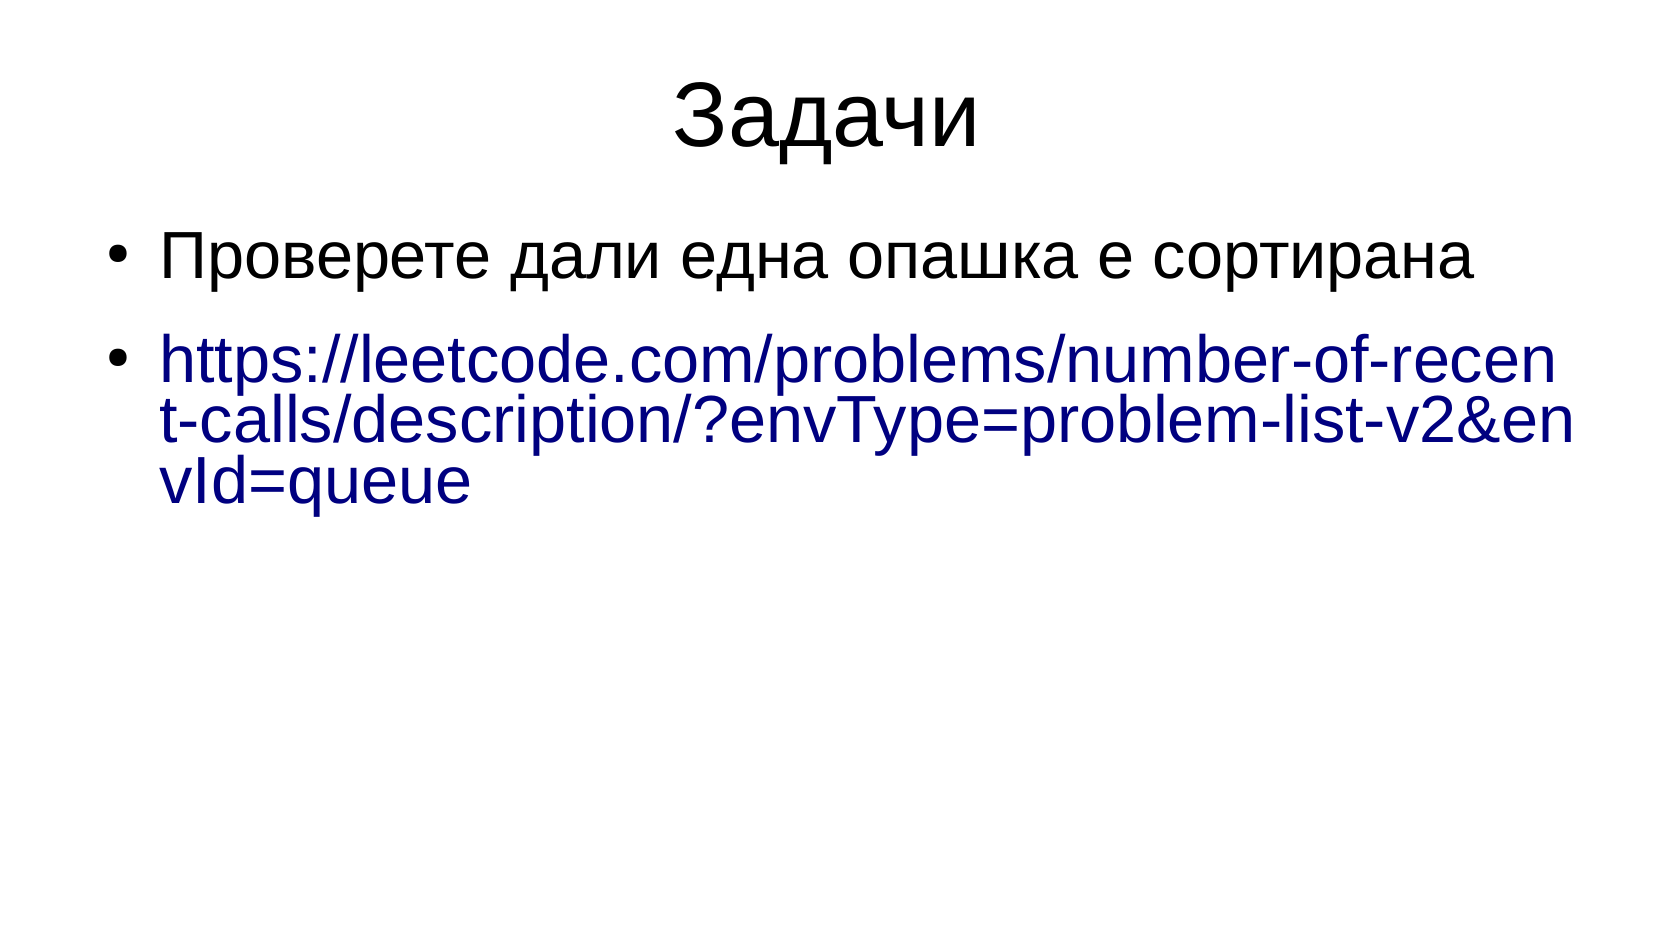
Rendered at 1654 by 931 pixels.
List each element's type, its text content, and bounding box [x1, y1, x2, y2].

title Задачи [82, 37, 1571, 193]
list Проверете дали една опашка е сортирана https://leetcode.com/problems/number-of-recent-calls/description/?envType=problem-list-v2&envId=queue [88, 217, 1577, 758]
